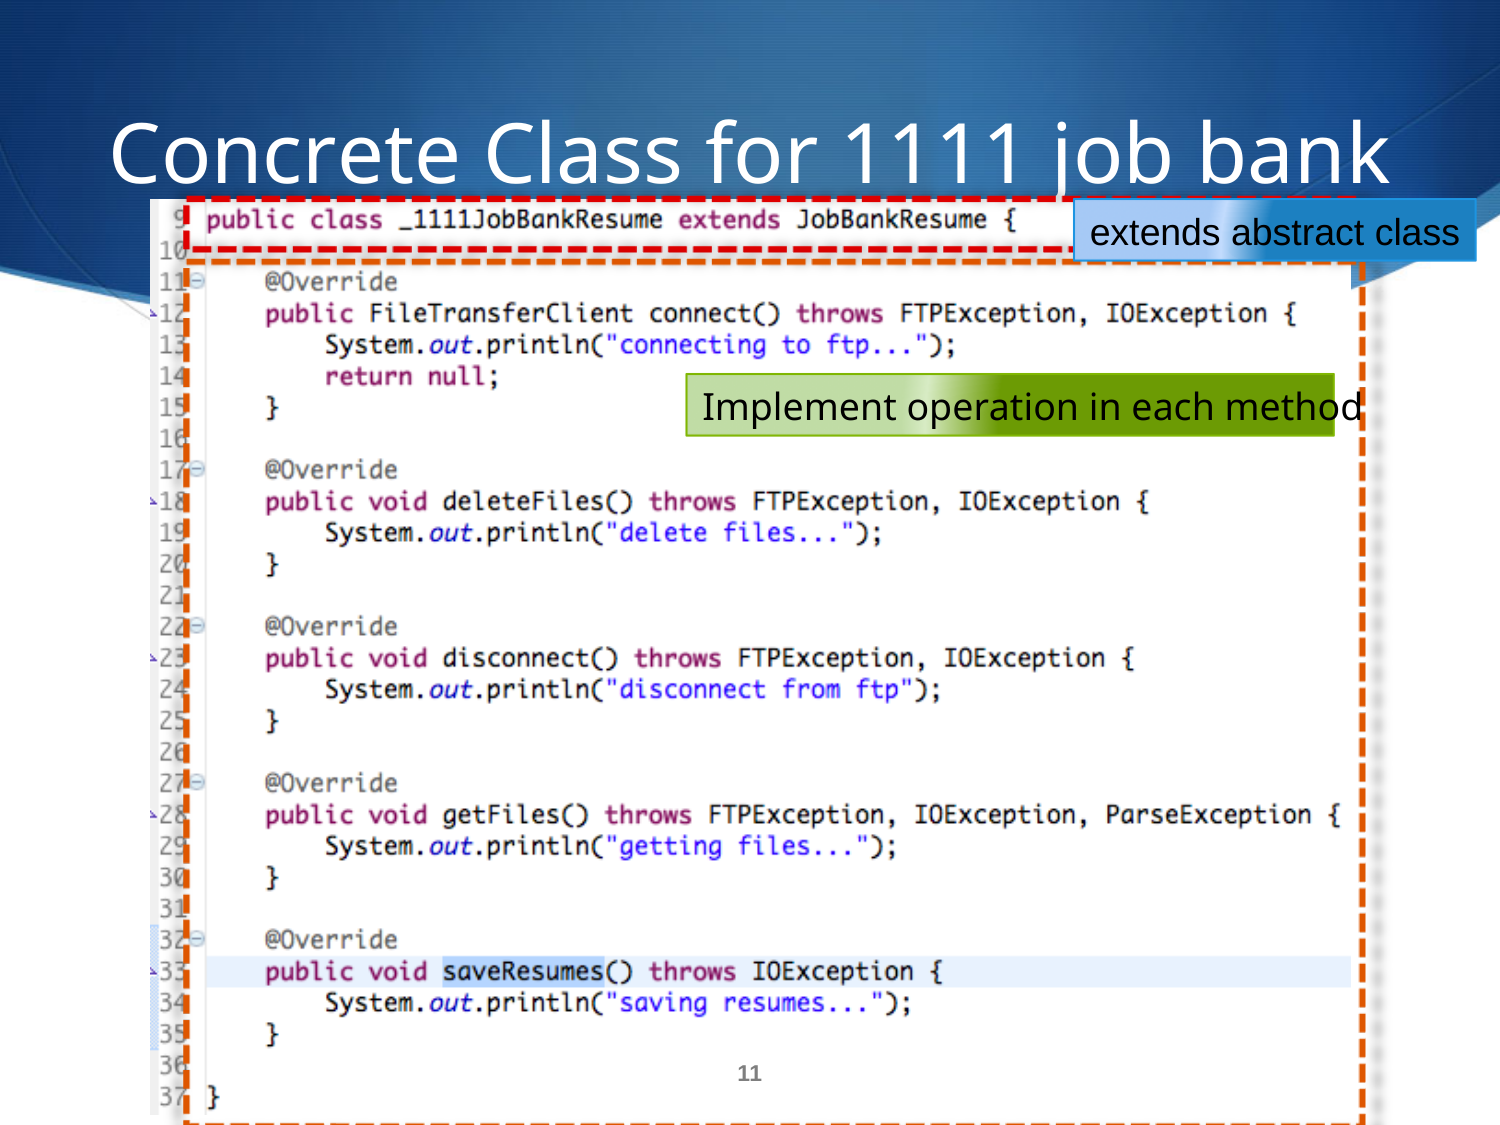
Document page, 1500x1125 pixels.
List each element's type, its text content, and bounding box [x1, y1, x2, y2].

text_box extends abstract class [1074, 199, 1476, 261]
title Concrete Class for 1111 job bank [75, 56, 1426, 244]
picture [0, 0, 1500, 1125]
text_box Implement operation in each method [687, 374, 1379, 436]
